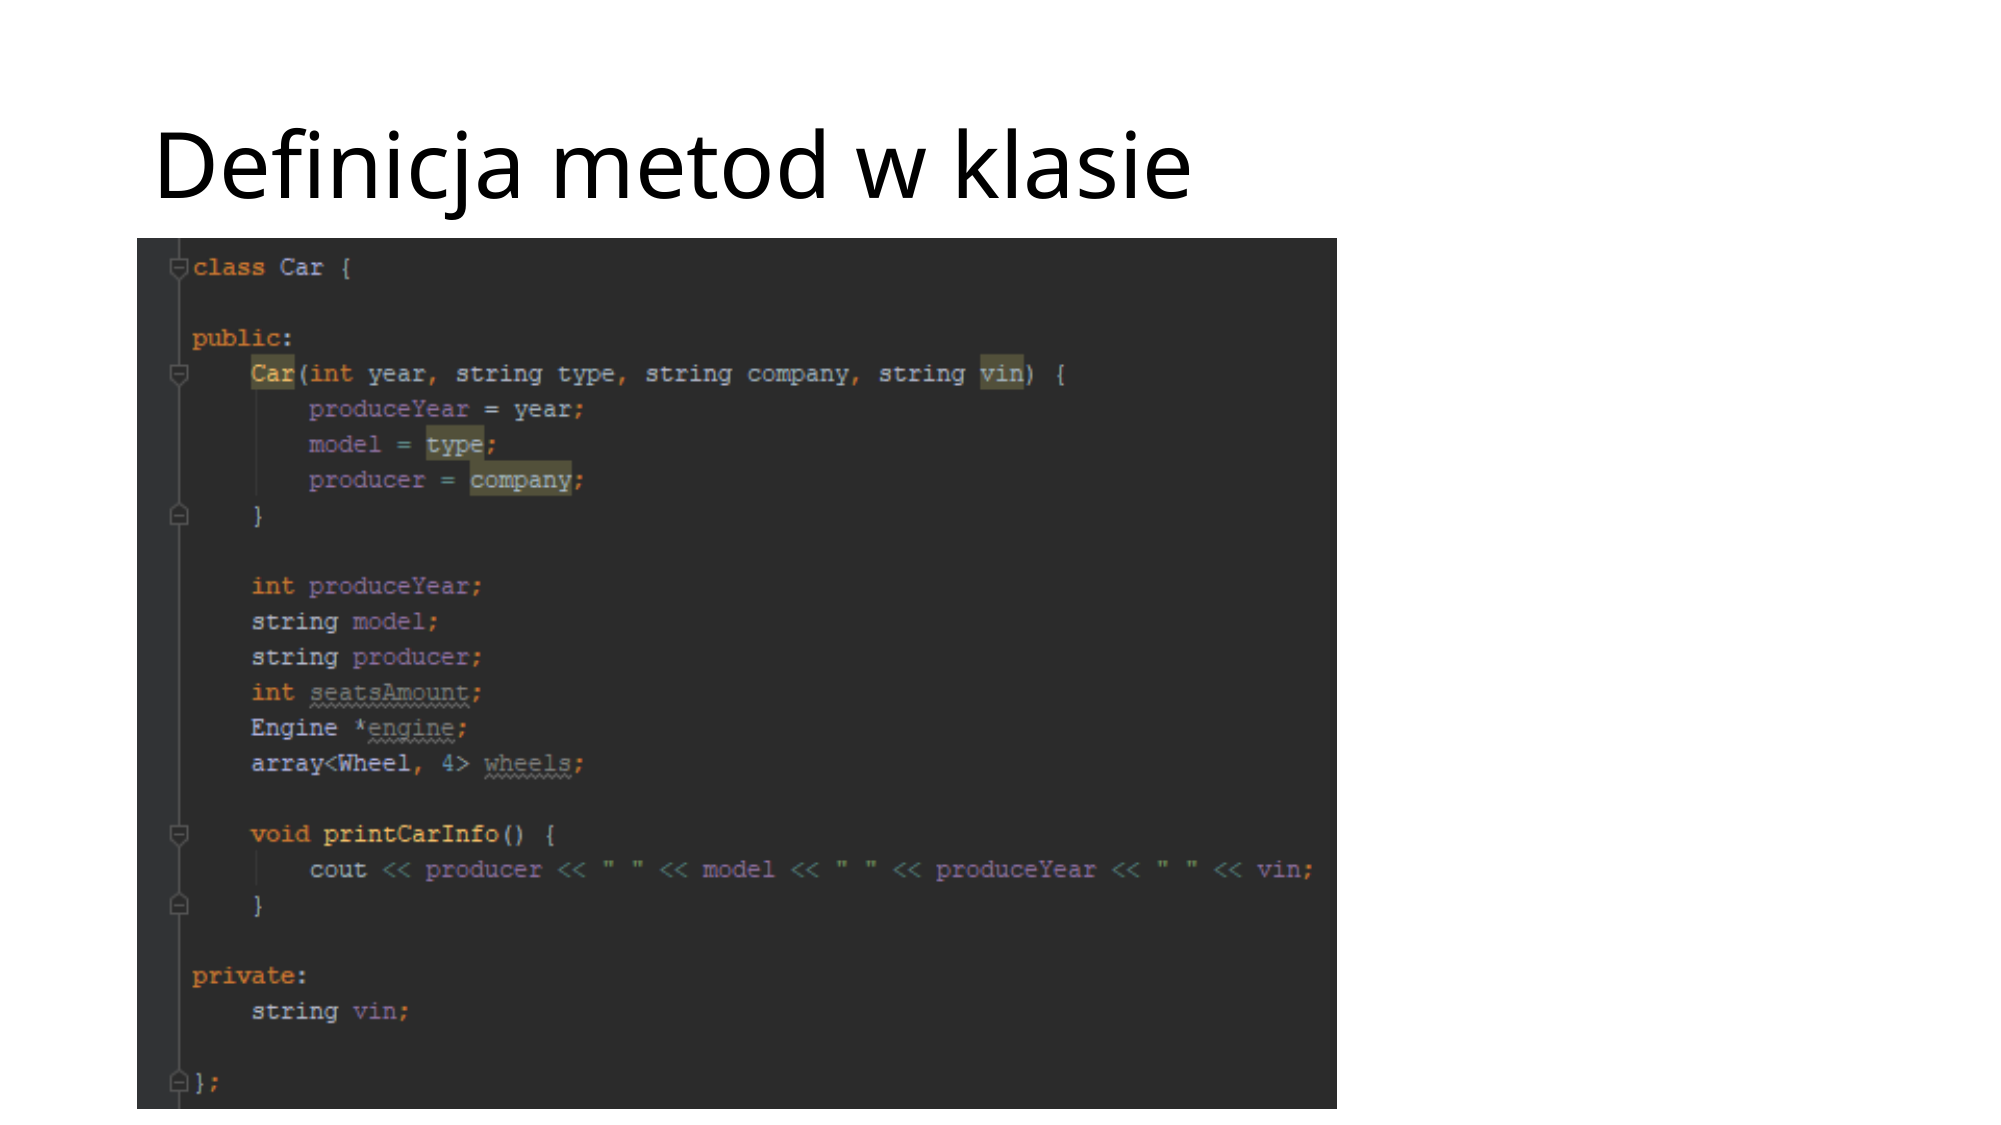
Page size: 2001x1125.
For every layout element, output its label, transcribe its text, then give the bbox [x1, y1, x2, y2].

title Definicja metod w klasie [137, 59, 1863, 278]
picture [137, 238, 1337, 1109]
